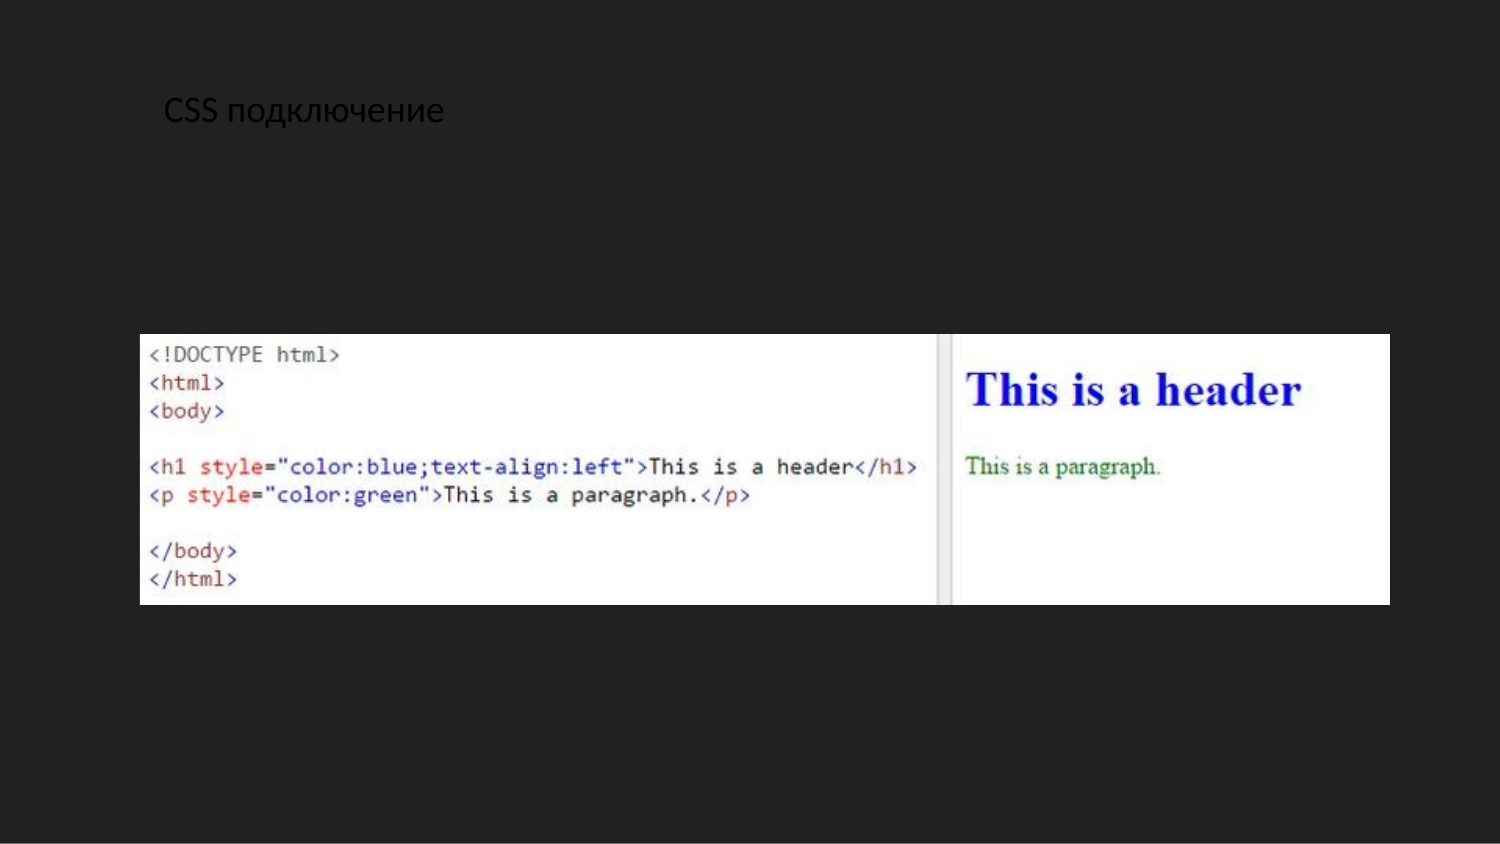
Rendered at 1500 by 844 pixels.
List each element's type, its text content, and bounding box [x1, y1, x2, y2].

text_box [139, 334, 1390, 605]
title CSS подключение [63, 82, 544, 226]
